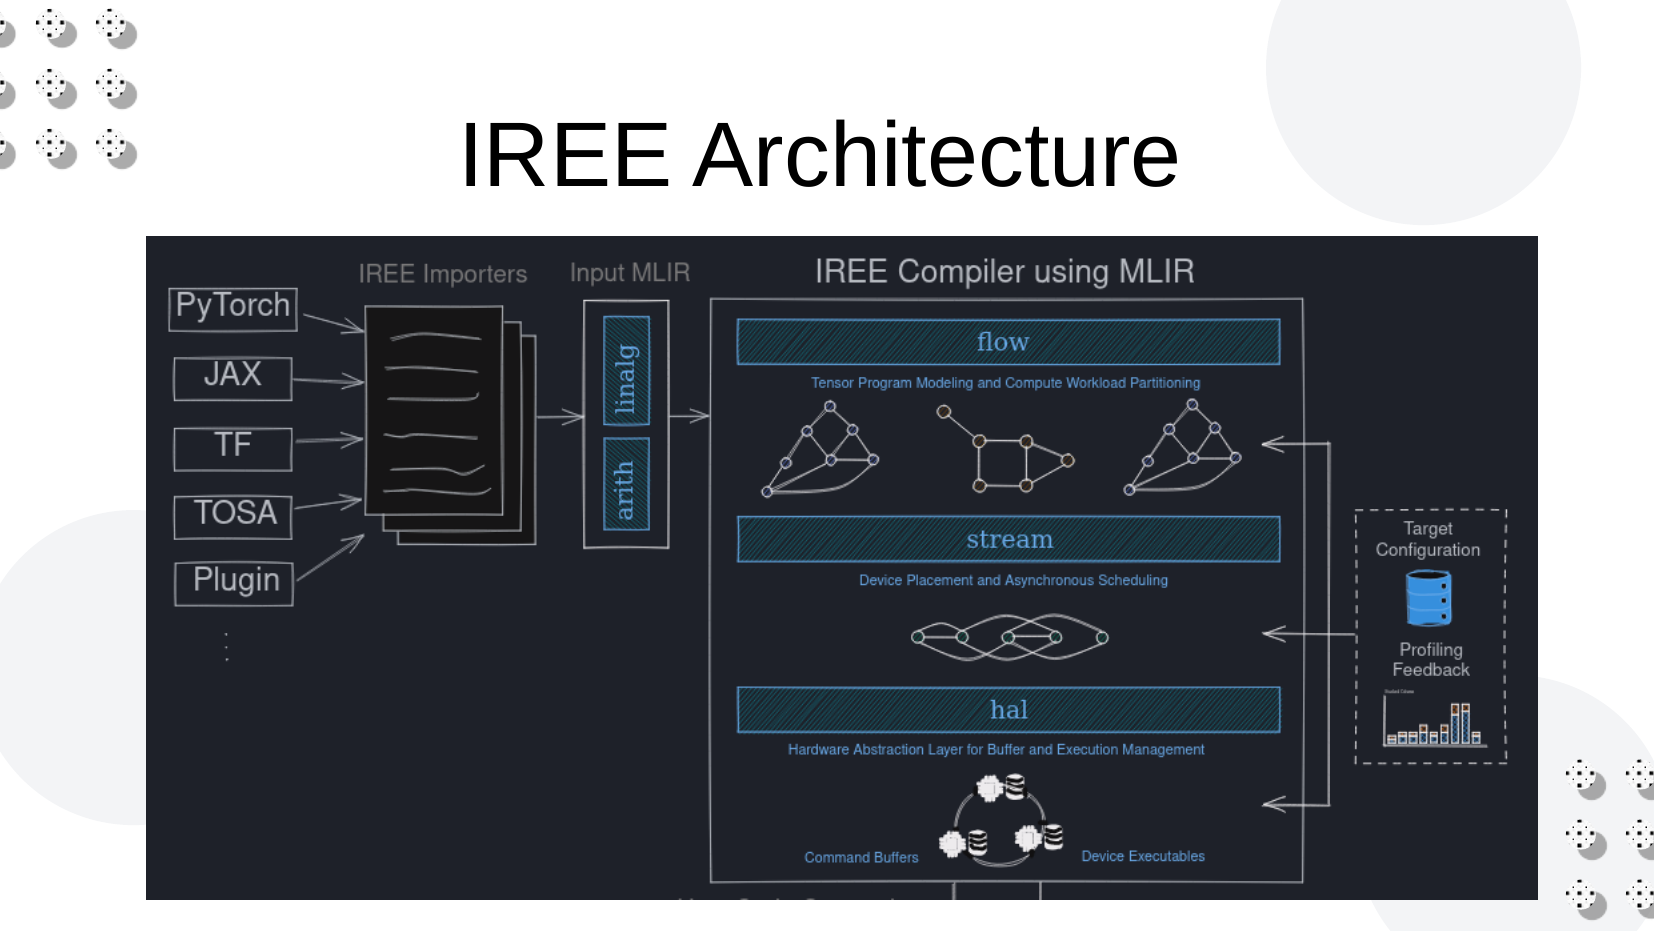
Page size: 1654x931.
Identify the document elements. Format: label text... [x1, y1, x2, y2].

picture [1625, 819, 1654, 850]
picture [35, 128, 67, 159]
picture [95, 8, 126, 39]
picture [1625, 879, 1654, 910]
picture [35, 8, 66, 39]
picture [1565, 879, 1596, 910]
picture [1565, 819, 1596, 850]
picture [98, 68, 124, 76]
picture [35, 68, 66, 99]
picture [1625, 759, 1654, 790]
picture [0, 11, 6, 36]
picture [146, 236, 1538, 901]
picture [0, 131, 7, 156]
picture [1565, 759, 1596, 790]
title IREE Architecture [76, 76, 1565, 233]
picture [0, 71, 6, 96]
